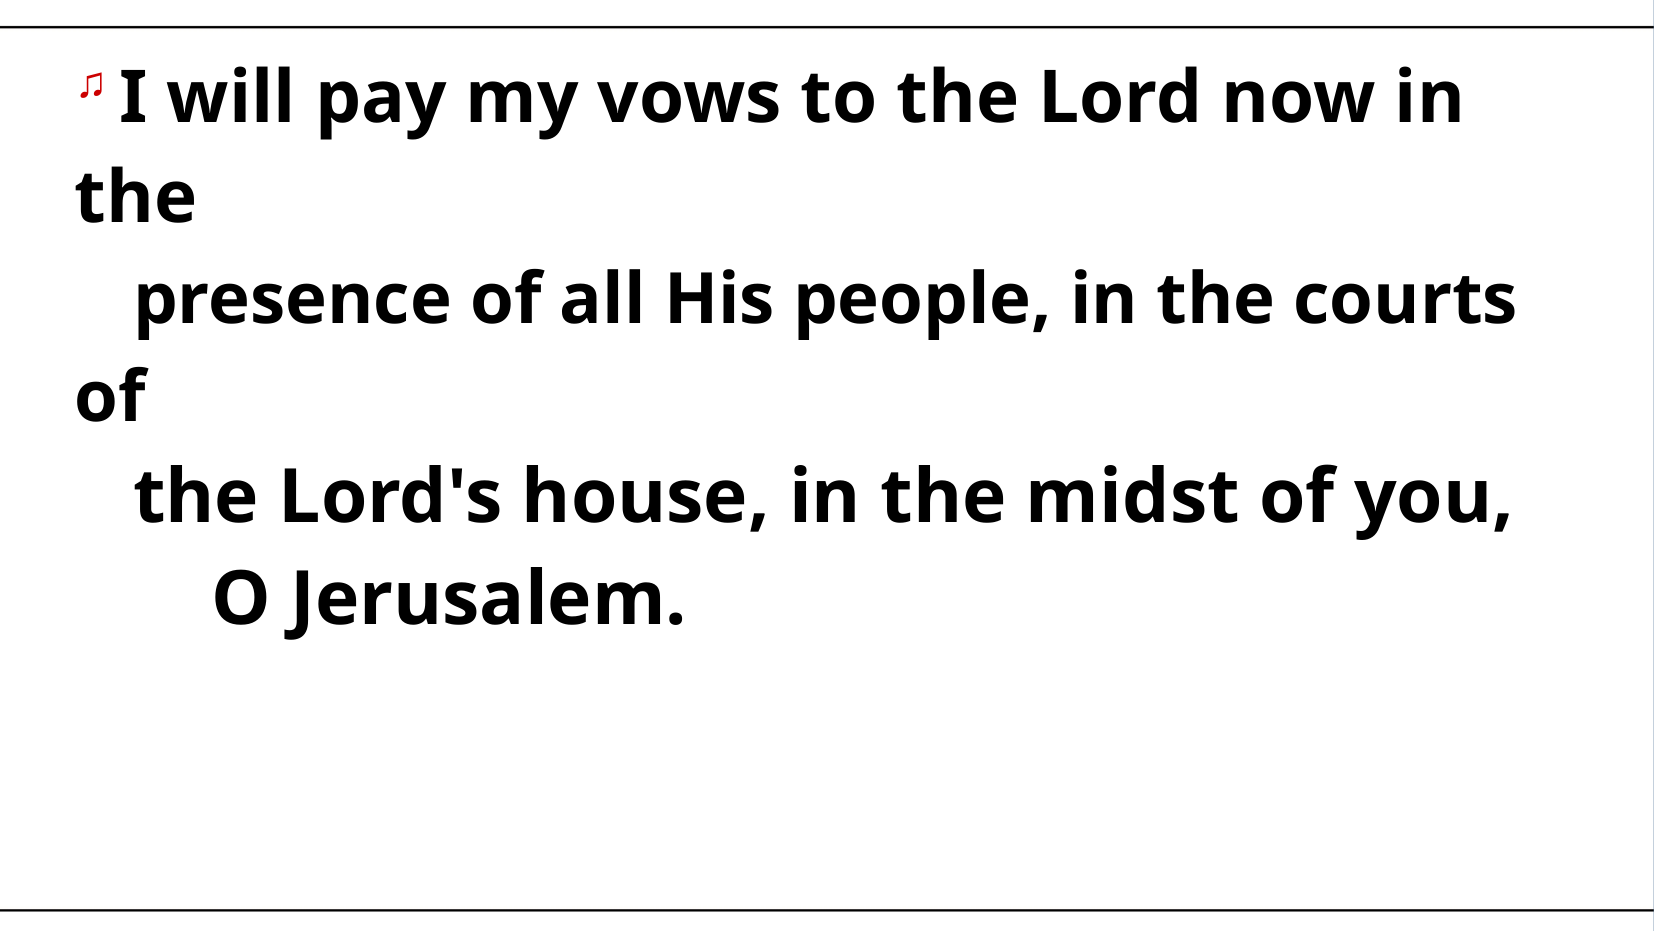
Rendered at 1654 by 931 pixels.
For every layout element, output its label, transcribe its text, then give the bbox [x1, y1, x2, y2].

text_box ♫ I will pay my vows to the Lord now in the presence of all His people, in the courts of the Lord's house, in the midst of you, O Jerusalem. [60, 37, 1576, 451]
picture [0, 0, 1654, 931]
